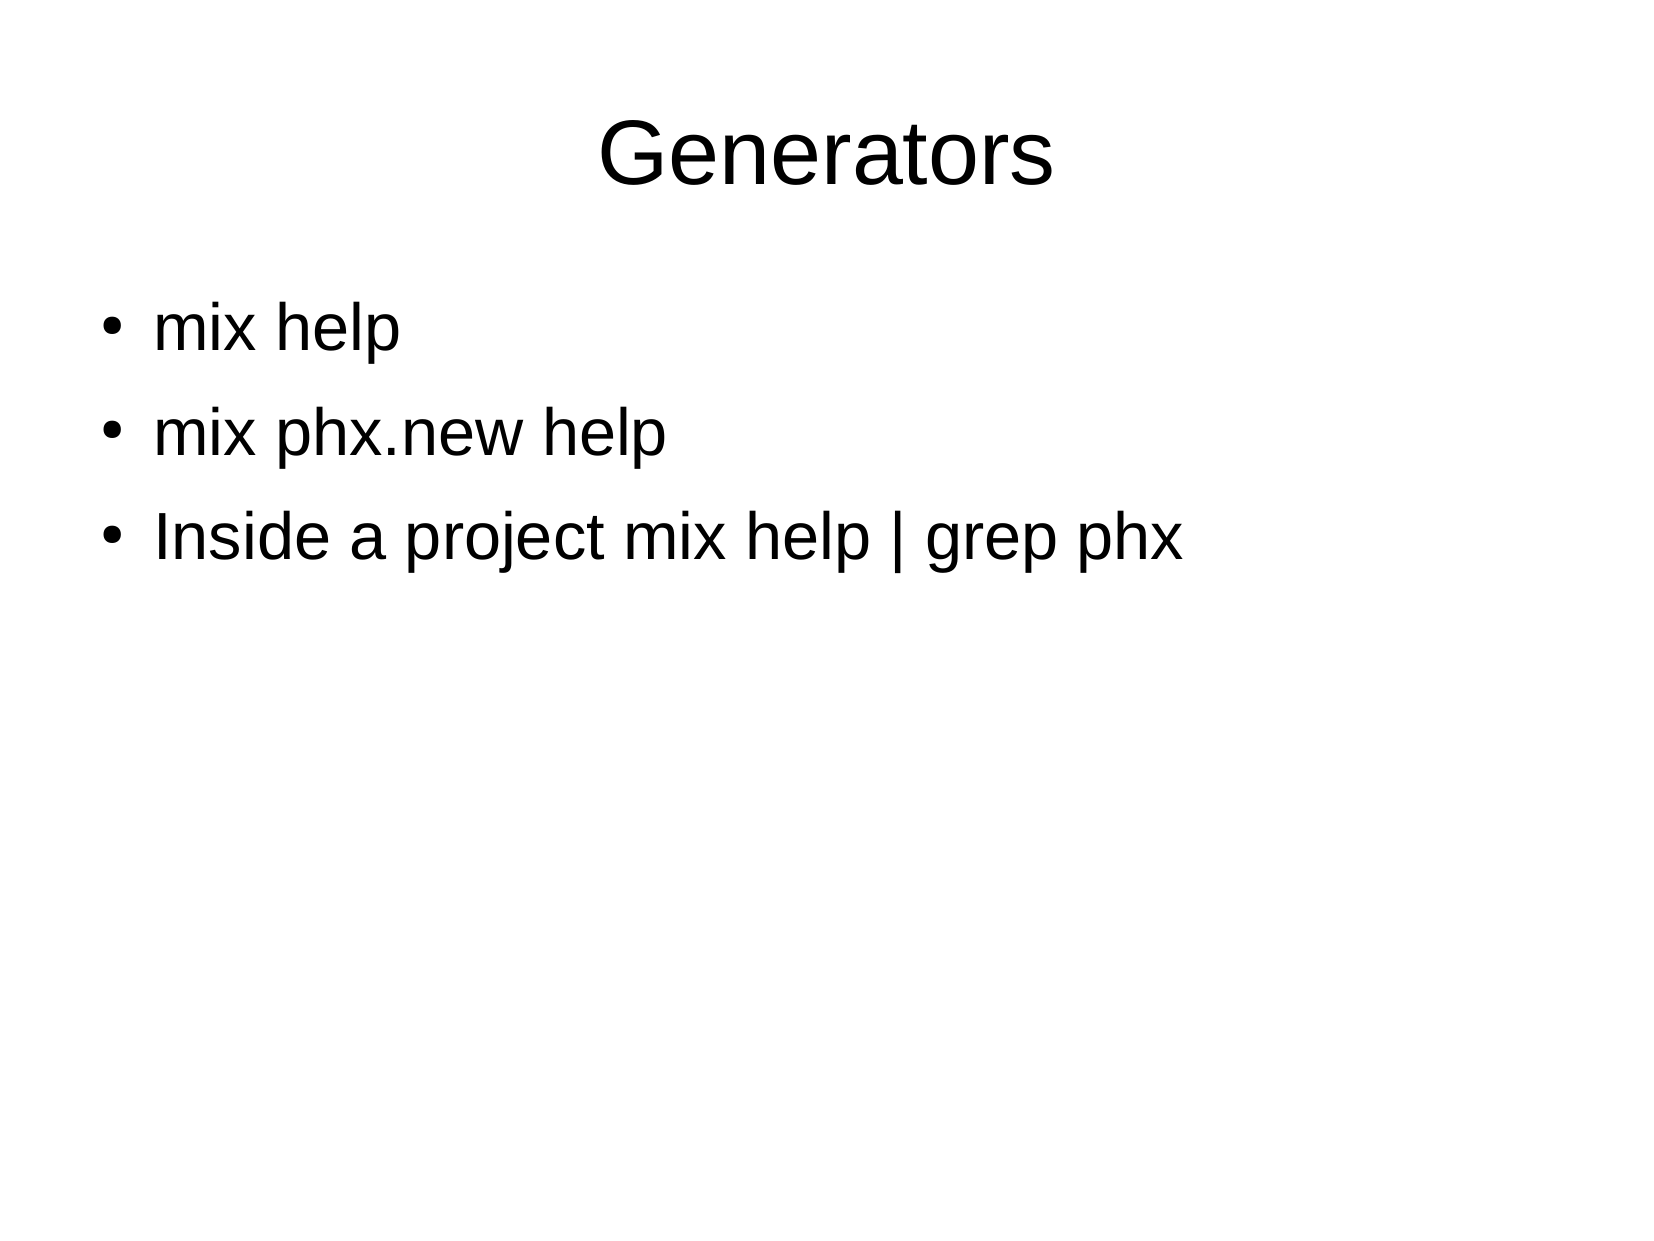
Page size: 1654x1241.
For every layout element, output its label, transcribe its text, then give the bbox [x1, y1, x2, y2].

title Generators [82, 49, 1571, 257]
list mix help mix phx.new help Inside a project mix help | grep phx [82, 290, 1571, 1010]
